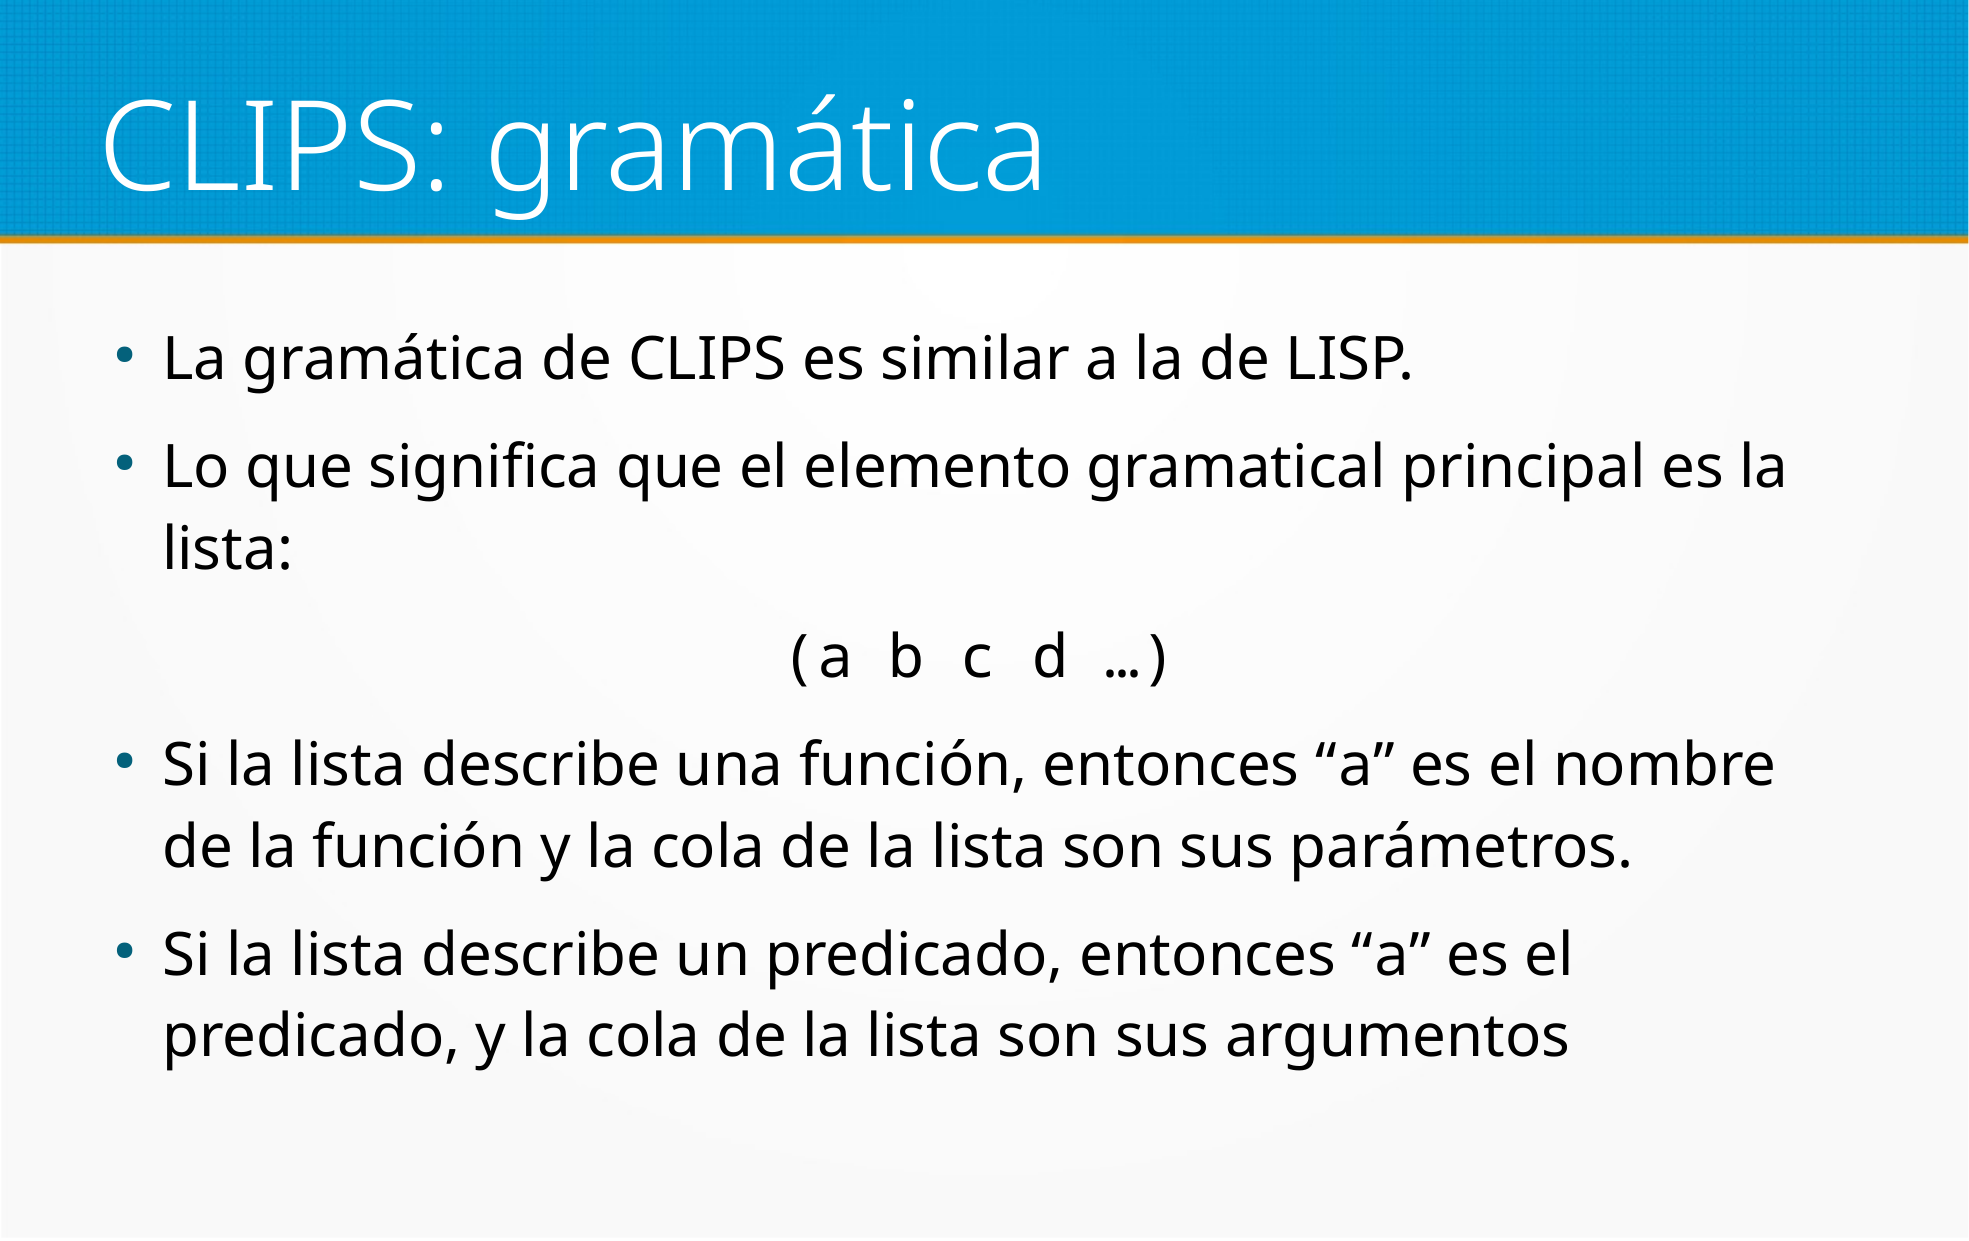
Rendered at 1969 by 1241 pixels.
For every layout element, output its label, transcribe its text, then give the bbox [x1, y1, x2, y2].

list La gramática de CLIPS es similar a la de LISP. Lo que significa que el elemento gramatical principal es la lista: (a b c d …) Si la lista describe una función, entonces “a” es el nombre de la función y la cola de la lista son sus parámetros. Si la lista describe un predicado, entonces “a” es el predicado, y la cola de la lista son sus argumentos [98, 315, 1861, 1081]
title CLIPS: gramática [98, 19, 1870, 227]
picture [0, 233, 1969, 1241]
